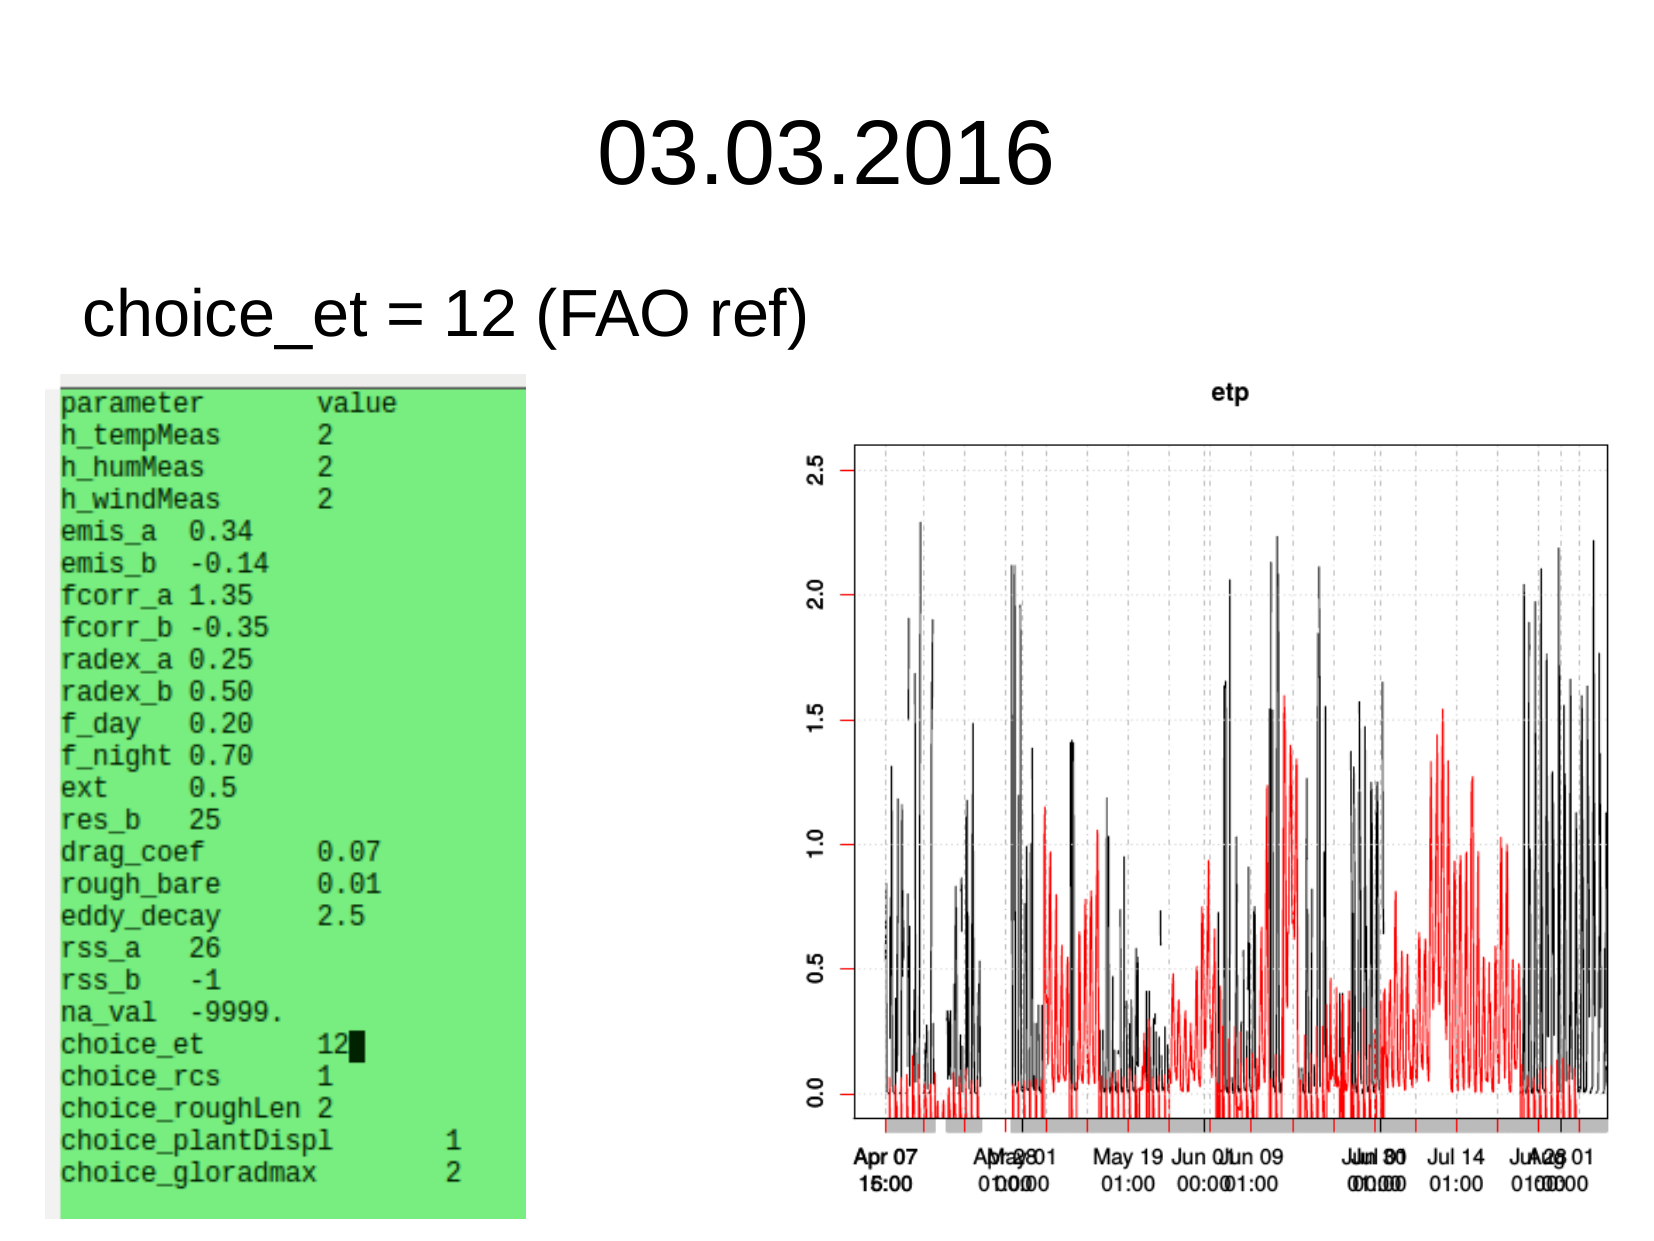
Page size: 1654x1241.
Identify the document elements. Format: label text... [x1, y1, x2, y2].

picture [45, 374, 526, 1219]
subtitle choice_et = 12 (FAO ref) [82, 275, 1571, 1024]
picture [795, 374, 1624, 1221]
title 03.03.2016 [82, 49, 1571, 257]
